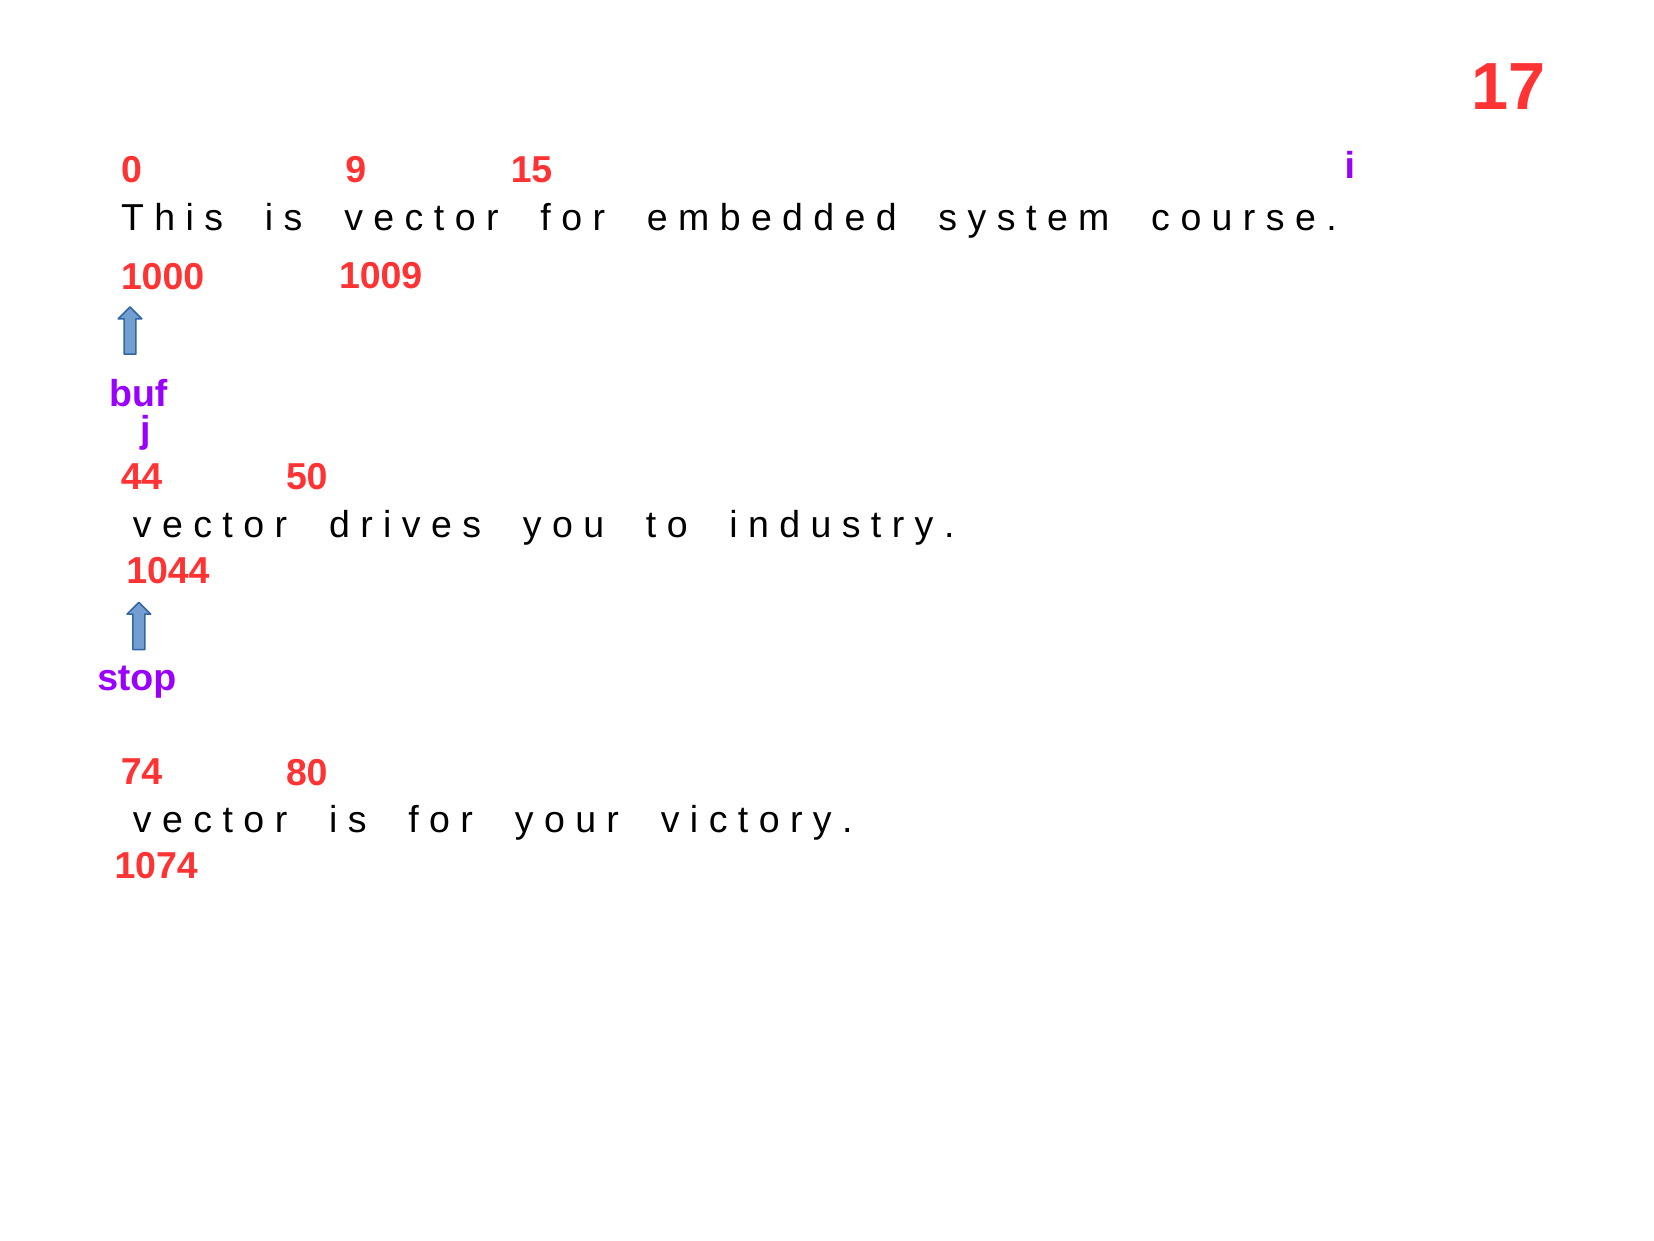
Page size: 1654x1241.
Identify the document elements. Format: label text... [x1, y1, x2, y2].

text_box j [125, 426, 166, 462]
text_box i [1329, 137, 1371, 198]
text_box stop [82, 649, 210, 710]
text_box [127, 602, 151, 649]
text_box 50 [271, 448, 343, 509]
text_box 44 [106, 448, 178, 509]
text_box 1074 [99, 837, 213, 898]
text_box 80 [271, 744, 343, 804]
text_box 17 [1456, 42, 1561, 138]
text_box 1044 [111, 542, 225, 603]
text_box 0 [106, 141, 157, 202]
text_box T h i s i s v e c t o r f o r e m b e d d e d s y s t e m c o u r s e . [106, 188, 1354, 249]
text_box 74 [106, 743, 178, 804]
text_box 1000 [106, 248, 219, 309]
text_box v e c t o r d r i v e s y o u t o i n d u s t r y . [118, 496, 972, 557]
text_box 1009 [324, 247, 438, 308]
text_box [118, 307, 142, 355]
text_box v e c t o r i s f o r y o u r v i c t o r y . [118, 791, 869, 852]
text_box buf [94, 365, 183, 426]
text_box 9 [330, 141, 381, 202]
text_box 15 [496, 141, 568, 202]
